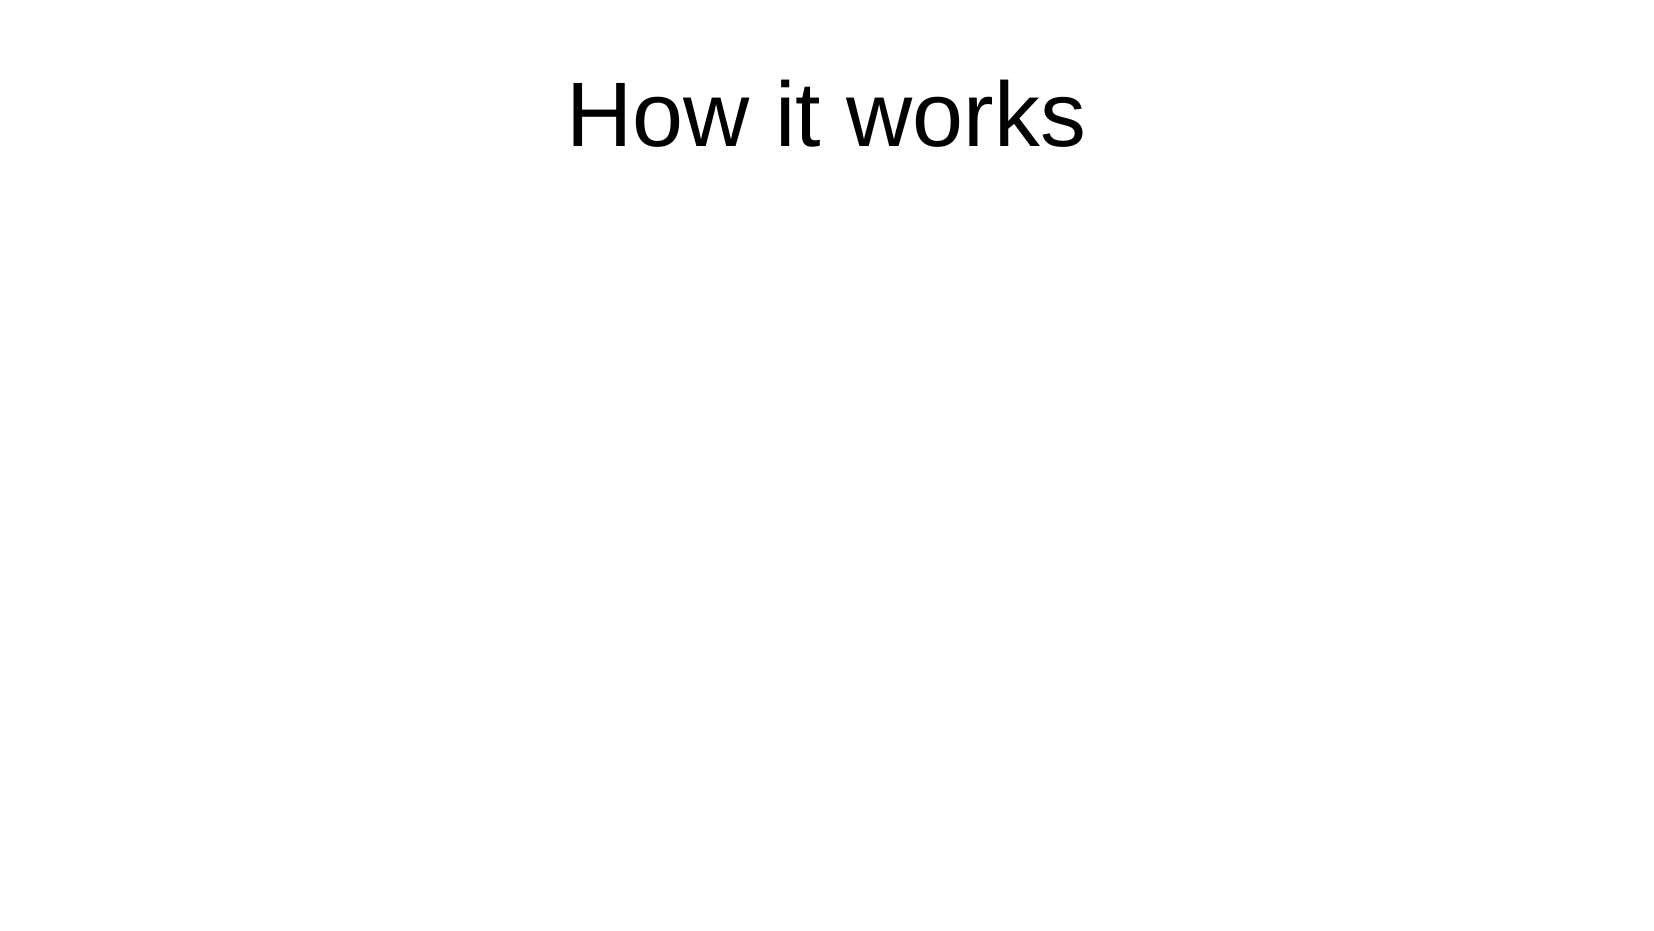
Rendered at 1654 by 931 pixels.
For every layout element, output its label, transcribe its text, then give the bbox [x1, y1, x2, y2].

title How it works [82, 37, 1571, 193]
